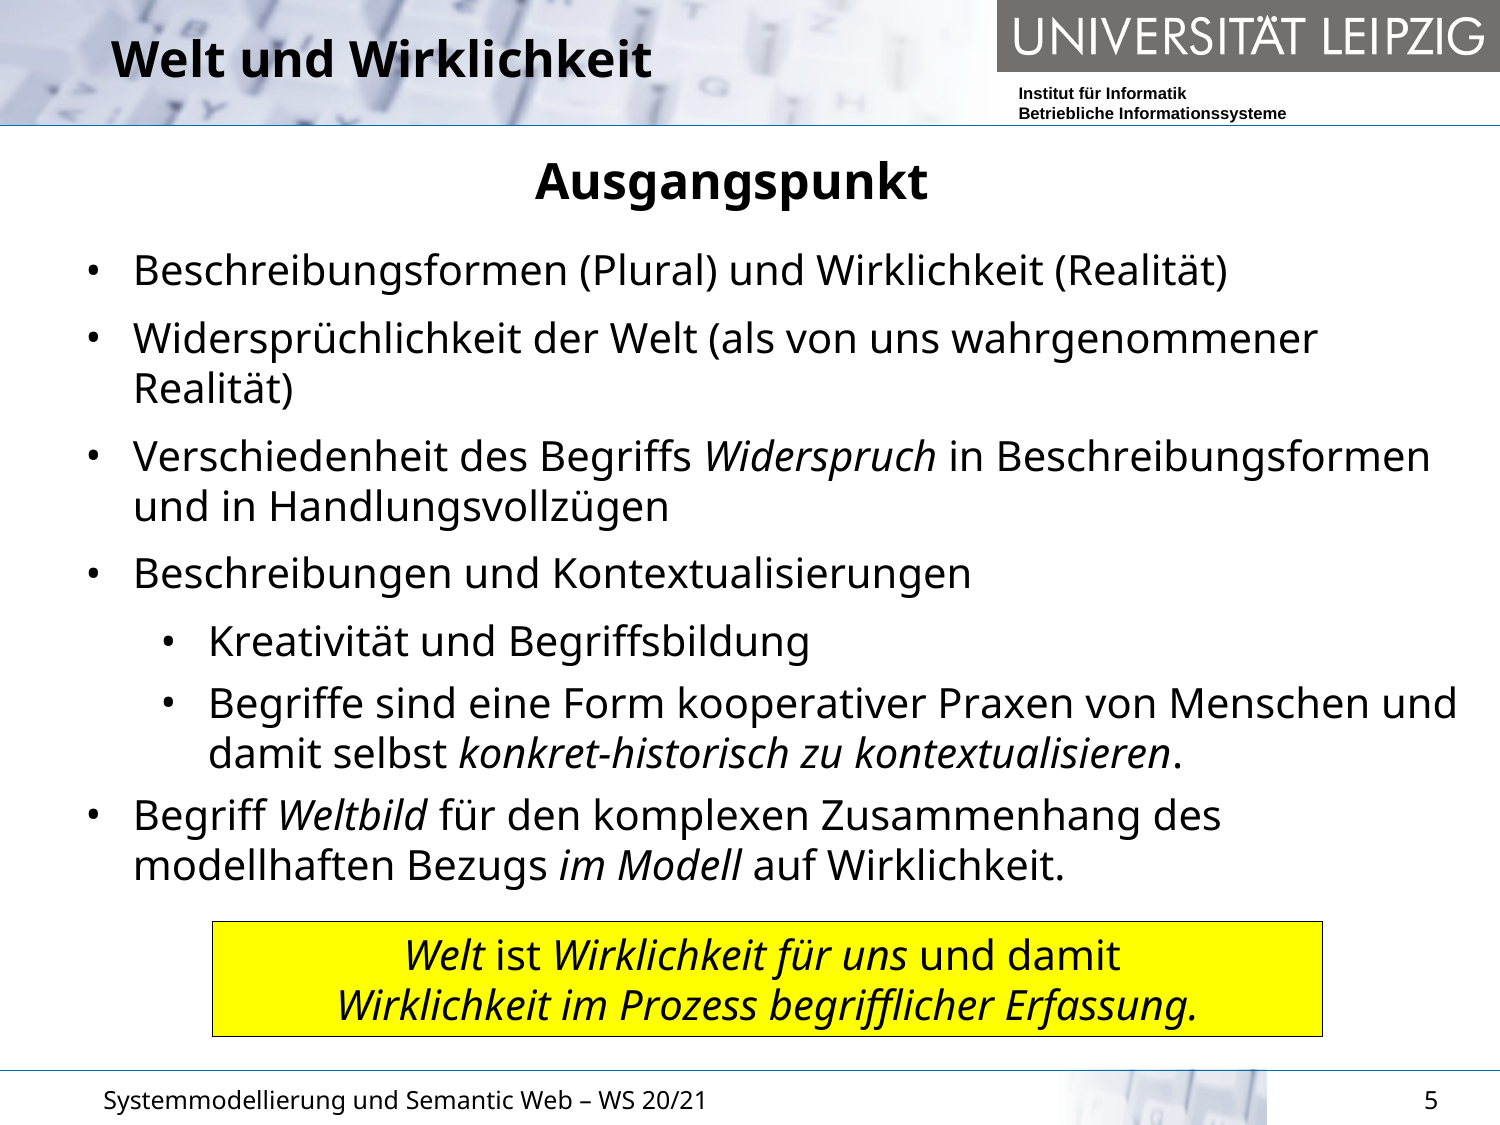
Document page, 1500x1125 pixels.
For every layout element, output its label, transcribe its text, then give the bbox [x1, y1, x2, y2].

text_box Ausgangspunkt [259, 141, 1205, 217]
text_box Welt und Wirklichkeit [96, 19, 669, 96]
picture [0, 0, 1500, 125]
picture [1057, 1071, 1267, 1125]
text_box Welt ist Wirklichkeit für uns und damit Wirklichkeit im Prozess begrifflicher Erfassung. [212, 921, 1323, 1037]
text_box Beschreibungsformen (Plural) und Wirklichkeit (Realität) Widersprüchlichkeit der Welt (als von uns wahrgenommener Realität) Verschiedenheit des Begriffs Widerspruch in Beschreibungsformen und in Handlungsvollzügen Beschreibungen und Kontextualisierungen Kreativität und Begriffsbildung Begriffe sind eine Form kooperativer Praxen von Menschen und damit selbst konkret-historisch zu kontextualisieren. Begriff Weltbild für den komplexen Zusammenhang des modellhaften Bezugs im Modell auf Wirklichkeit. [70, 236, 1477, 897]
